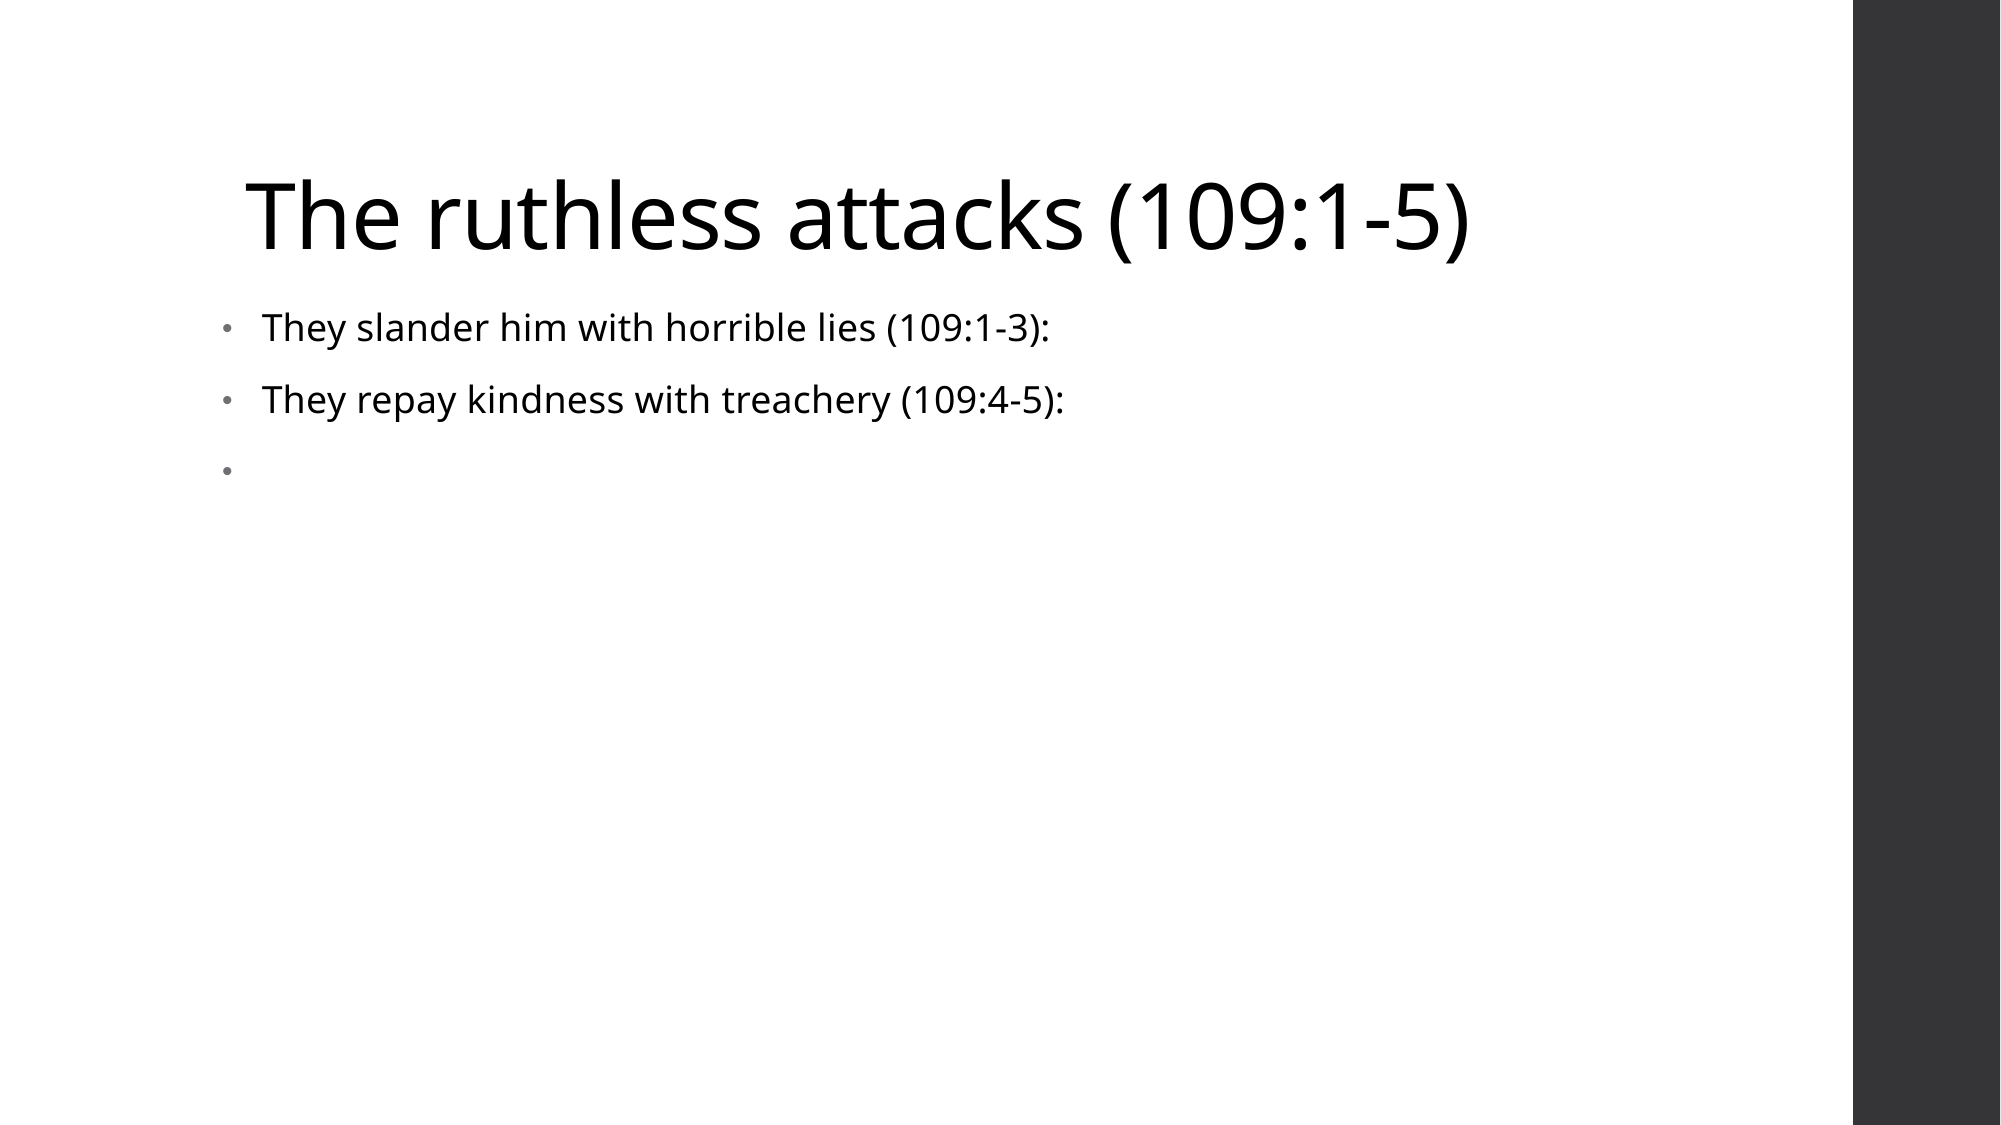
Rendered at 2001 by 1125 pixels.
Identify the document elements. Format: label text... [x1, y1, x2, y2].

title The ruthless attacks (109:1-5) [206, 60, 1797, 278]
list They slander him with horrible lies (109:1-3): They repay kindness with treachery (109:4-5): [206, 299, 1617, 1014]
